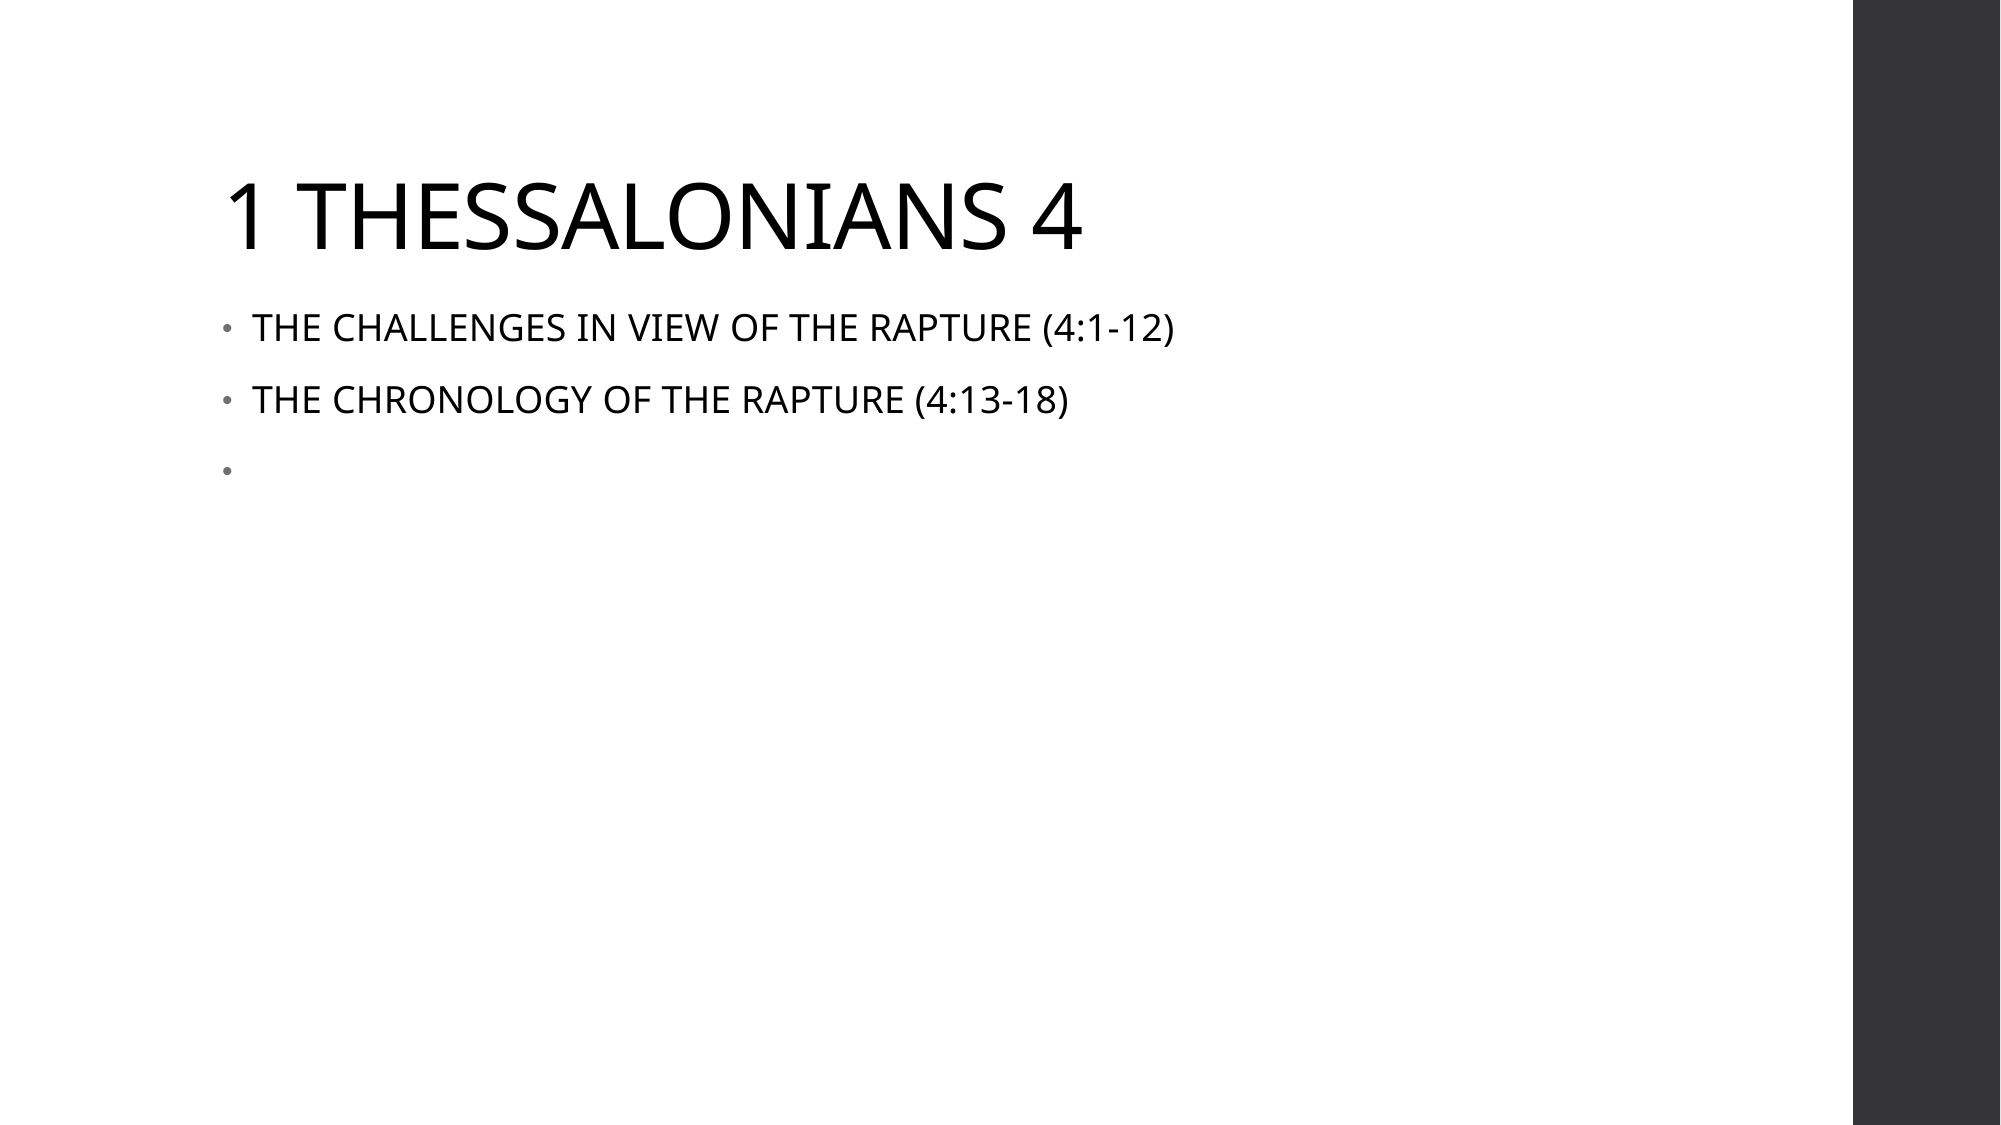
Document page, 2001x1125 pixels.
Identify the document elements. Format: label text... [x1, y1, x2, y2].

list THE CHALLENGES IN VIEW OF THE RAPTURE (4:1-12) THE CHRONOLOGY OF THE RAPTURE (4:13-18) [206, 299, 1617, 1014]
title 1 THESSALONIANS 4 [206, 60, 1797, 278]
